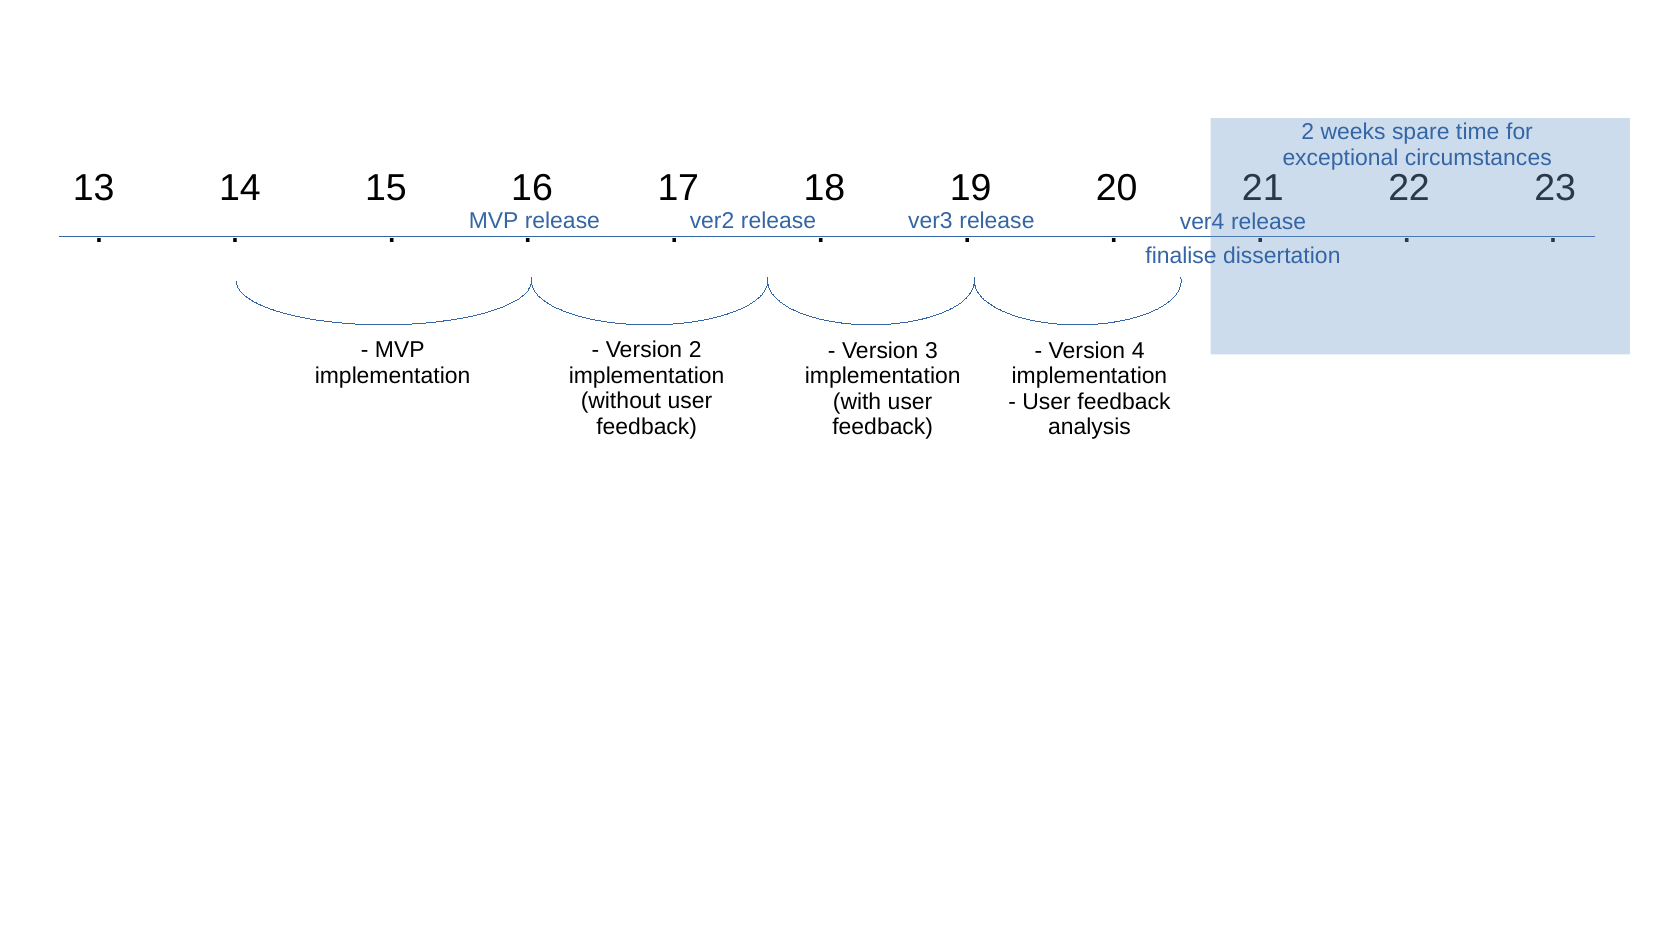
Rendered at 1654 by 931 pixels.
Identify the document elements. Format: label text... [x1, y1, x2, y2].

text_box [1210, 118, 1630, 355]
text_box ver4 release finalise dissertation [1098, 200, 1388, 293]
text_box MVP release [431, 200, 638, 242]
text_box - Version 2 implementation (without user feedback) [543, 329, 751, 447]
text_box ver2 release [649, 200, 857, 242]
text_box - Version 4 implementation - User feedback analysis [986, 330, 1193, 447]
text_box 13 14 15 16 17 18 19 20 21 22 23 . . . . . . . . . . . [58, 158, 1210, 258]
text_box ver3 release [868, 200, 1075, 242]
text_box - MVP implementation [289, 329, 497, 396]
text_box - Version 3 implementation (with user feedback) [779, 329, 987, 447]
text_box 2 weeks spare time for exceptional circumstances [1240, 111, 1595, 178]
